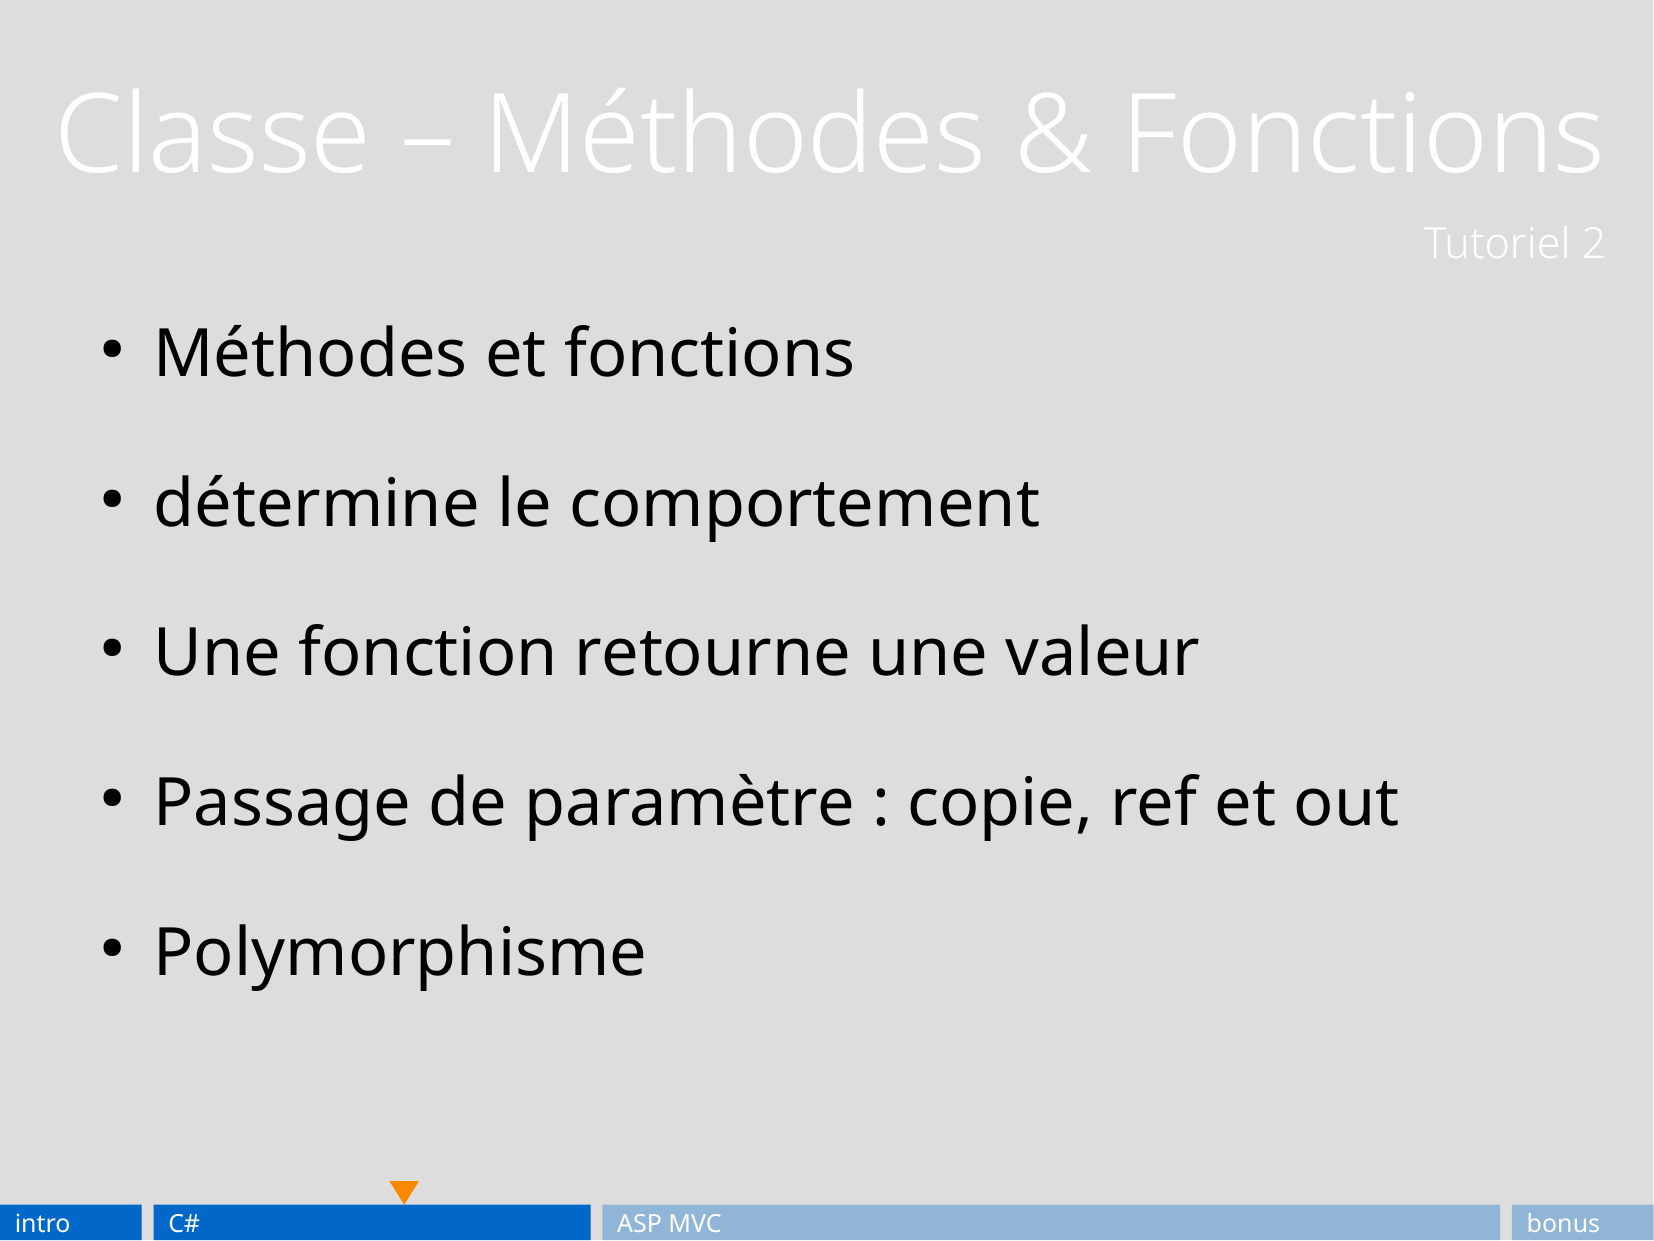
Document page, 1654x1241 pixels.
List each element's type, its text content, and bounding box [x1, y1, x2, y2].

title Tutoriel 2 [47, 212, 1607, 272]
text_box [389, 1181, 419, 1205]
text_box intro [0, 1204, 142, 1241]
list Méthodes et fonctions détermine le comportement Une fonction retourne une valeur Passage de paramètre : copie, ref et out Polymorphisme [82, 290, 1571, 1010]
text_box bonus [1511, 1204, 1654, 1241]
text_box ASP MVC [602, 1204, 1501, 1241]
text_box C# [153, 1204, 591, 1241]
title Classe – Méthodes & Fonctions [47, 47, 1607, 212]
